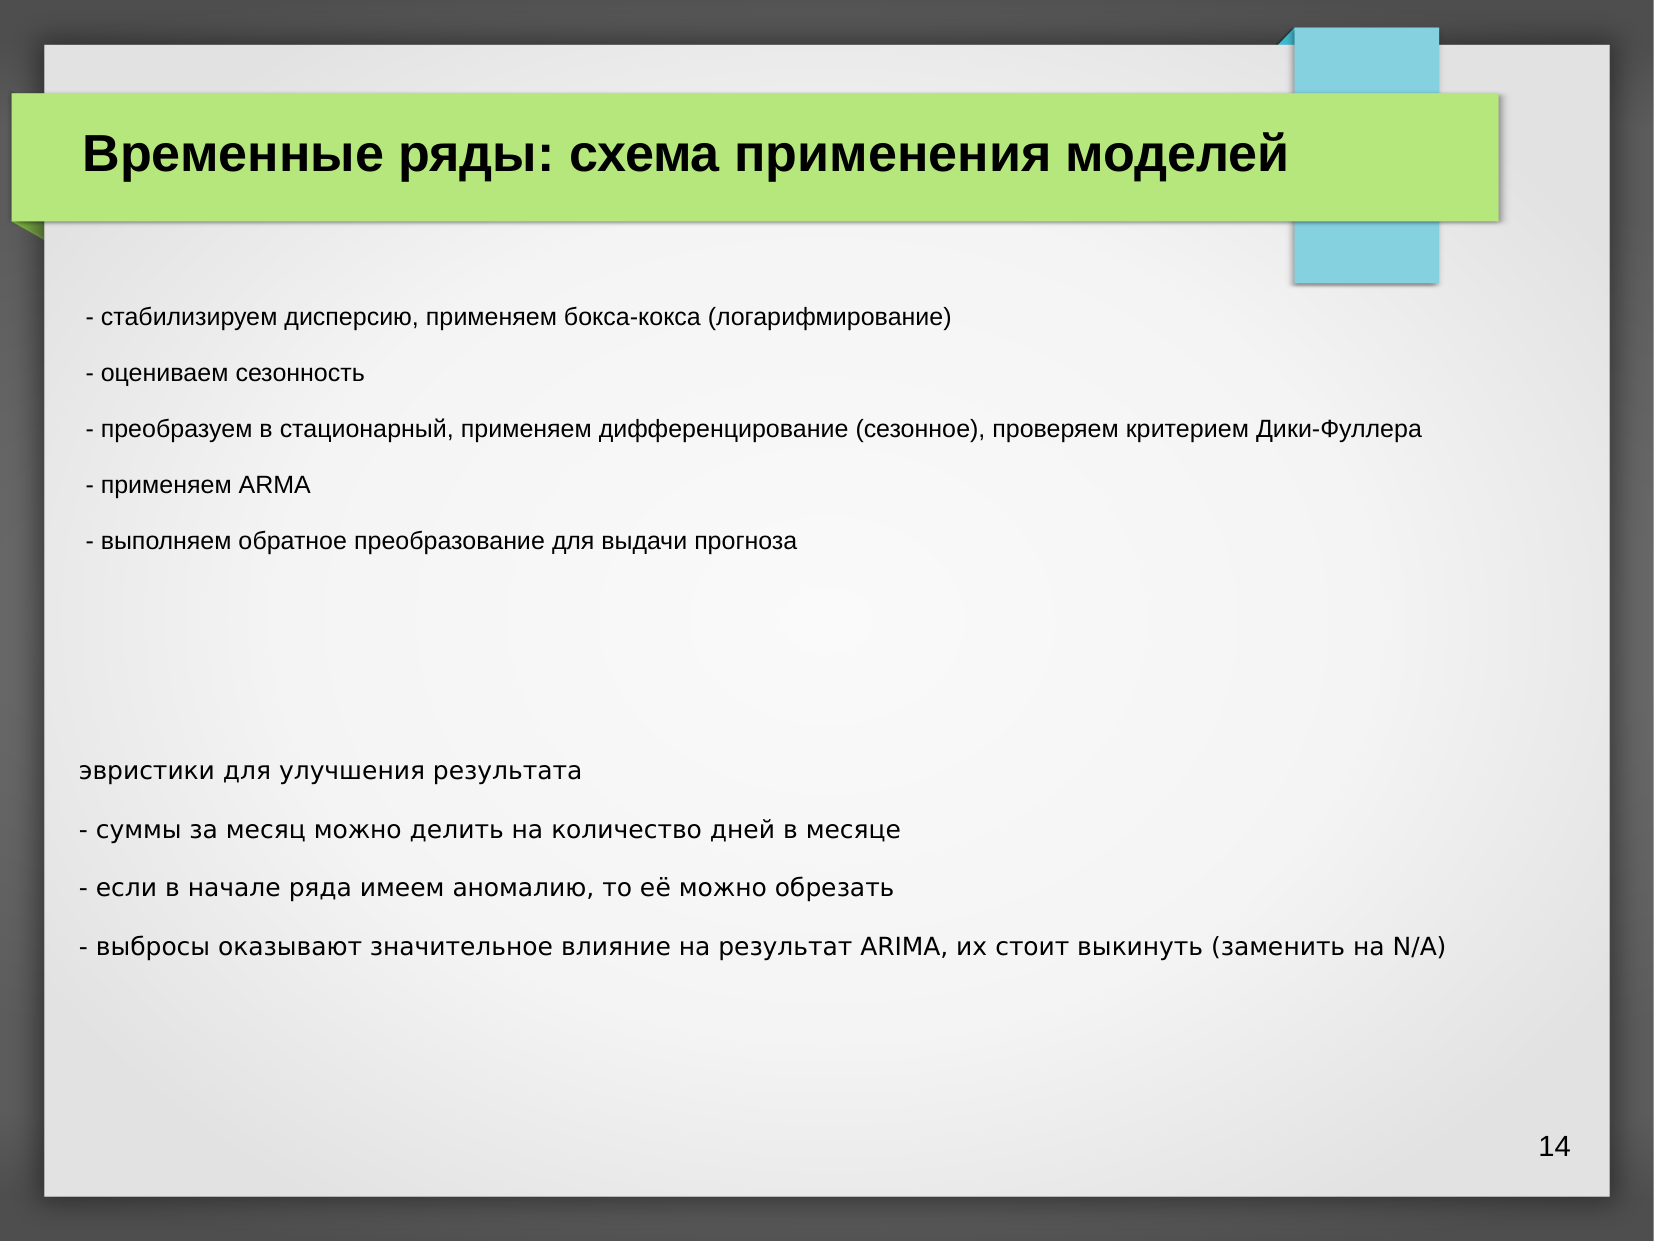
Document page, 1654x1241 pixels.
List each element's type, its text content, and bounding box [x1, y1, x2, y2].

text_box - стабилизируем дисперсию, применяем бокса-кокса (логарифмирование) - оцениваем сезонность - преобразуем в стационарный, применяем дифференцирование (сезонное), проверяем критерием Дики-Фуллера - применяем ARMA - выполняем обратное преобразование для выдачи прогноза [70, 295, 1571, 647]
picture [0, 0, 1654, 1241]
text_box эвристики для улучшения результата - суммы за месяц можно делить на количество дней в месяце - если в начале ряда имеем аномалию, то её можно обрезать - выбросы оказывают значительное влияние на результат ARIMA, их стоит выкинуть (заменить на N/A) [64, 719, 1583, 1040]
title Временные ряды: схема применения моделей [82, 94, 1406, 213]
